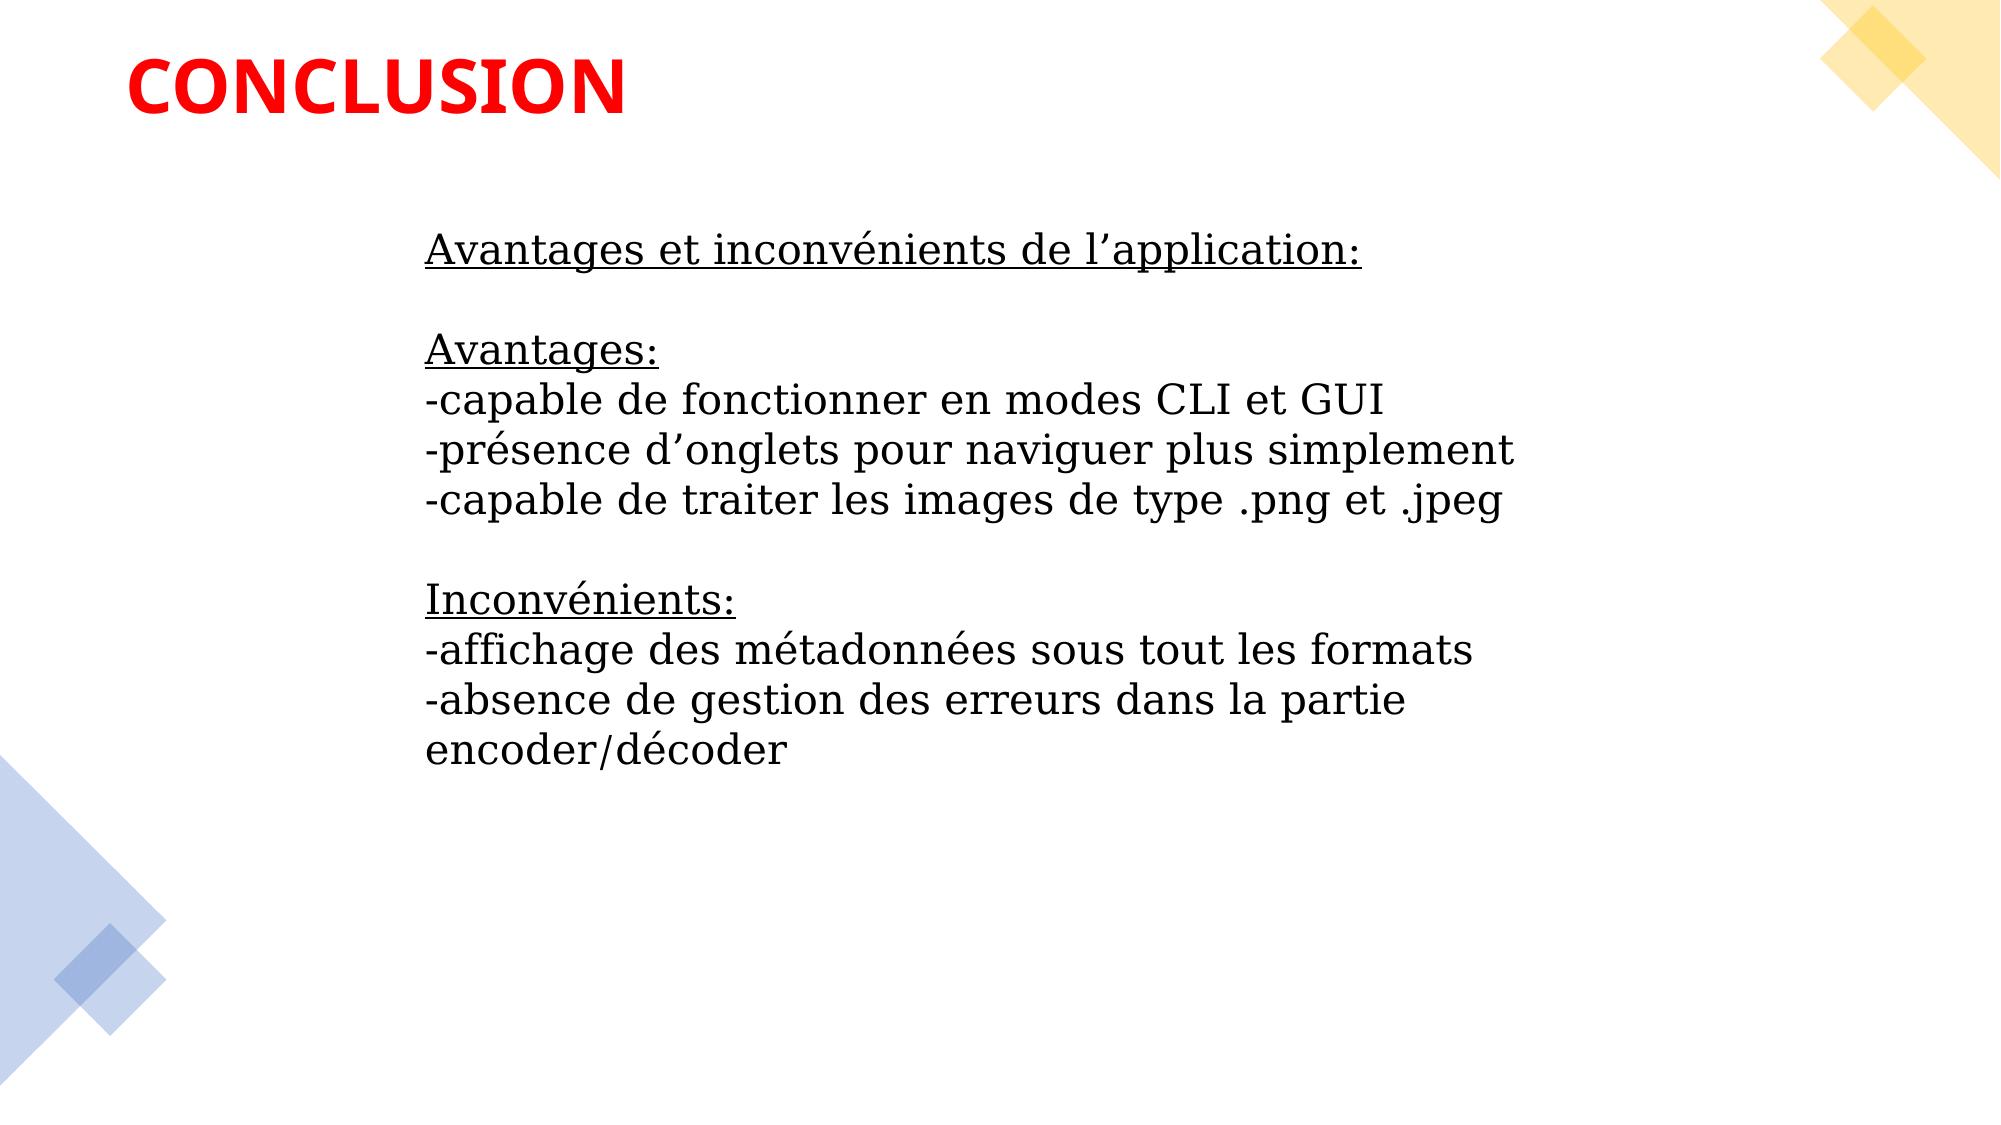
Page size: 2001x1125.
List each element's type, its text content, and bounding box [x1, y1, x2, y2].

text_box [0, 0, 2000, 1125]
text_box Avantages et inconvénients de l’application: Avantages: -capable de fonctionner en modes CLI et GUI -présence d’onglets pour naviguer plus simplement -capable de traiter les images de type .png et .jpeg Inconvénients: -affichage des métadonnées sous tout les formats -absence de gestion des erreurs dans la partie encoder/décoder [409, 215, 1571, 827]
title CONCLUSION [110, 14, 1243, 165]
